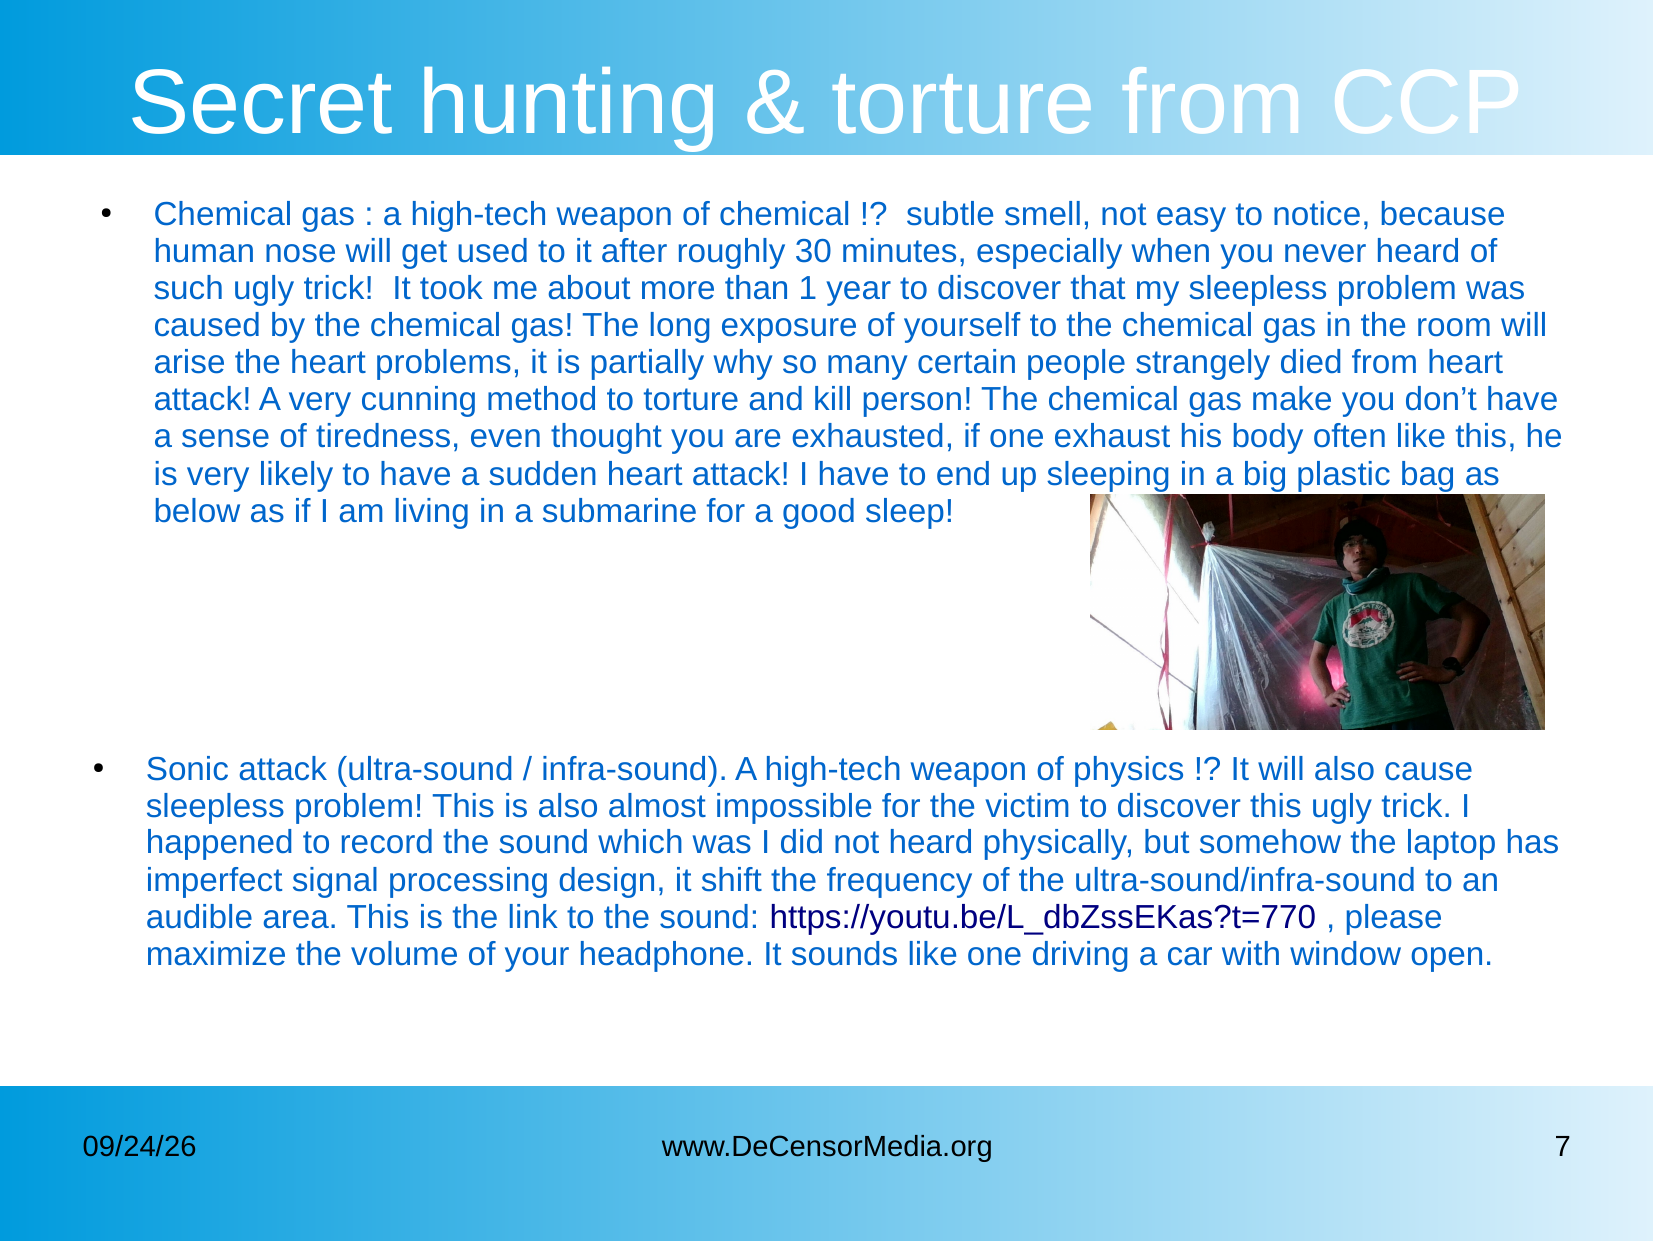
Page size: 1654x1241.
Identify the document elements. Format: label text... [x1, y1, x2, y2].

list Sonic attack (ultra-sound / infra-sound). A high-tech weapon of physics !? It will also cause sleepless problem! This is also almost impossible for the victim to discover this ugly trick. I happened to record the sound which was I did not heard physically, but somehow the laptop has imperfect signal processing design, it shift the frequency of the ultra-sound/infra-sound to an audible area. This is the link to the sound: https://youtu.be/L_dbZssEKas?t=770 , please maximize the volume of your headphone. It sounds like one driving a car with window open. [75, 750, 1564, 1065]
list Chemical gas : a high-tech weapon of chemical !? subtle smell, not easy to notice, because human nose will get used to it after roughly 30 minutes, especially when you never heard of such ugly trick! It took me about more than 1 year to discover that my sleepless problem was caused by the chemical gas! The long exposure of yourself to the chemical gas in the room will arise the heart problems, it is partially why so many certain people strangely died from heart attack! A very cunning method to torture and kill person! The chemical gas make you don’t have a sense of tiredness, even thought you are exhausted, if one exhaust his body often like this, he is very likely to have a sudden heart attack! I have to end up sleeping in a big plastic bag as below as if I am living in a submarine for a good sleep! [82, 195, 1571, 511]
picture [1090, 494, 1546, 730]
title Secret hunting & torture from CCP [82, 48, 1571, 156]
